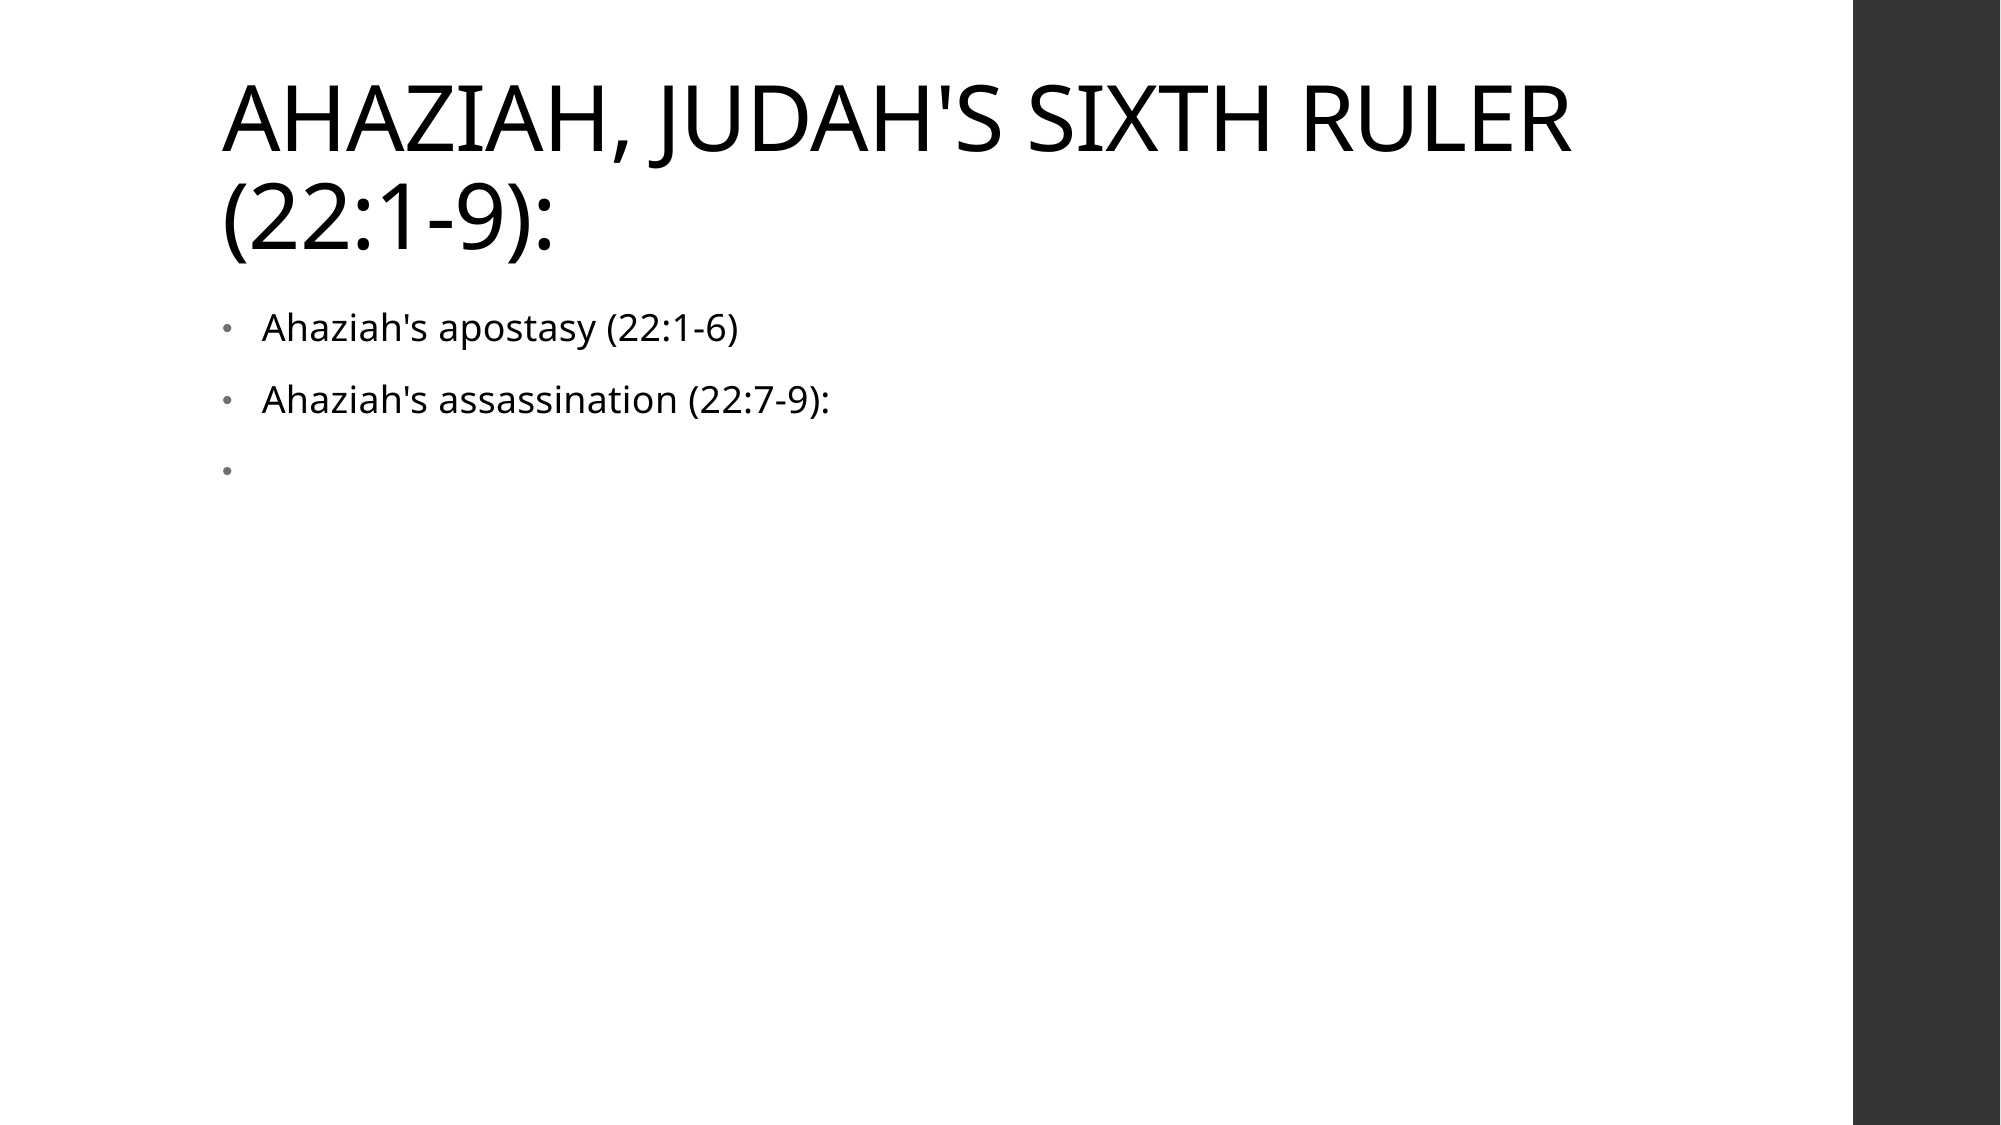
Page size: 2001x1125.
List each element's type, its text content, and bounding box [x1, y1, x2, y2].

list Ahaziah's apostasy (22:1-6) Ahaziah's assassination (22:7-9): [206, 299, 1617, 1014]
title AHAZIAH, JUDAH'S SIXTH RULER (22:1-9): [206, 60, 1797, 278]
